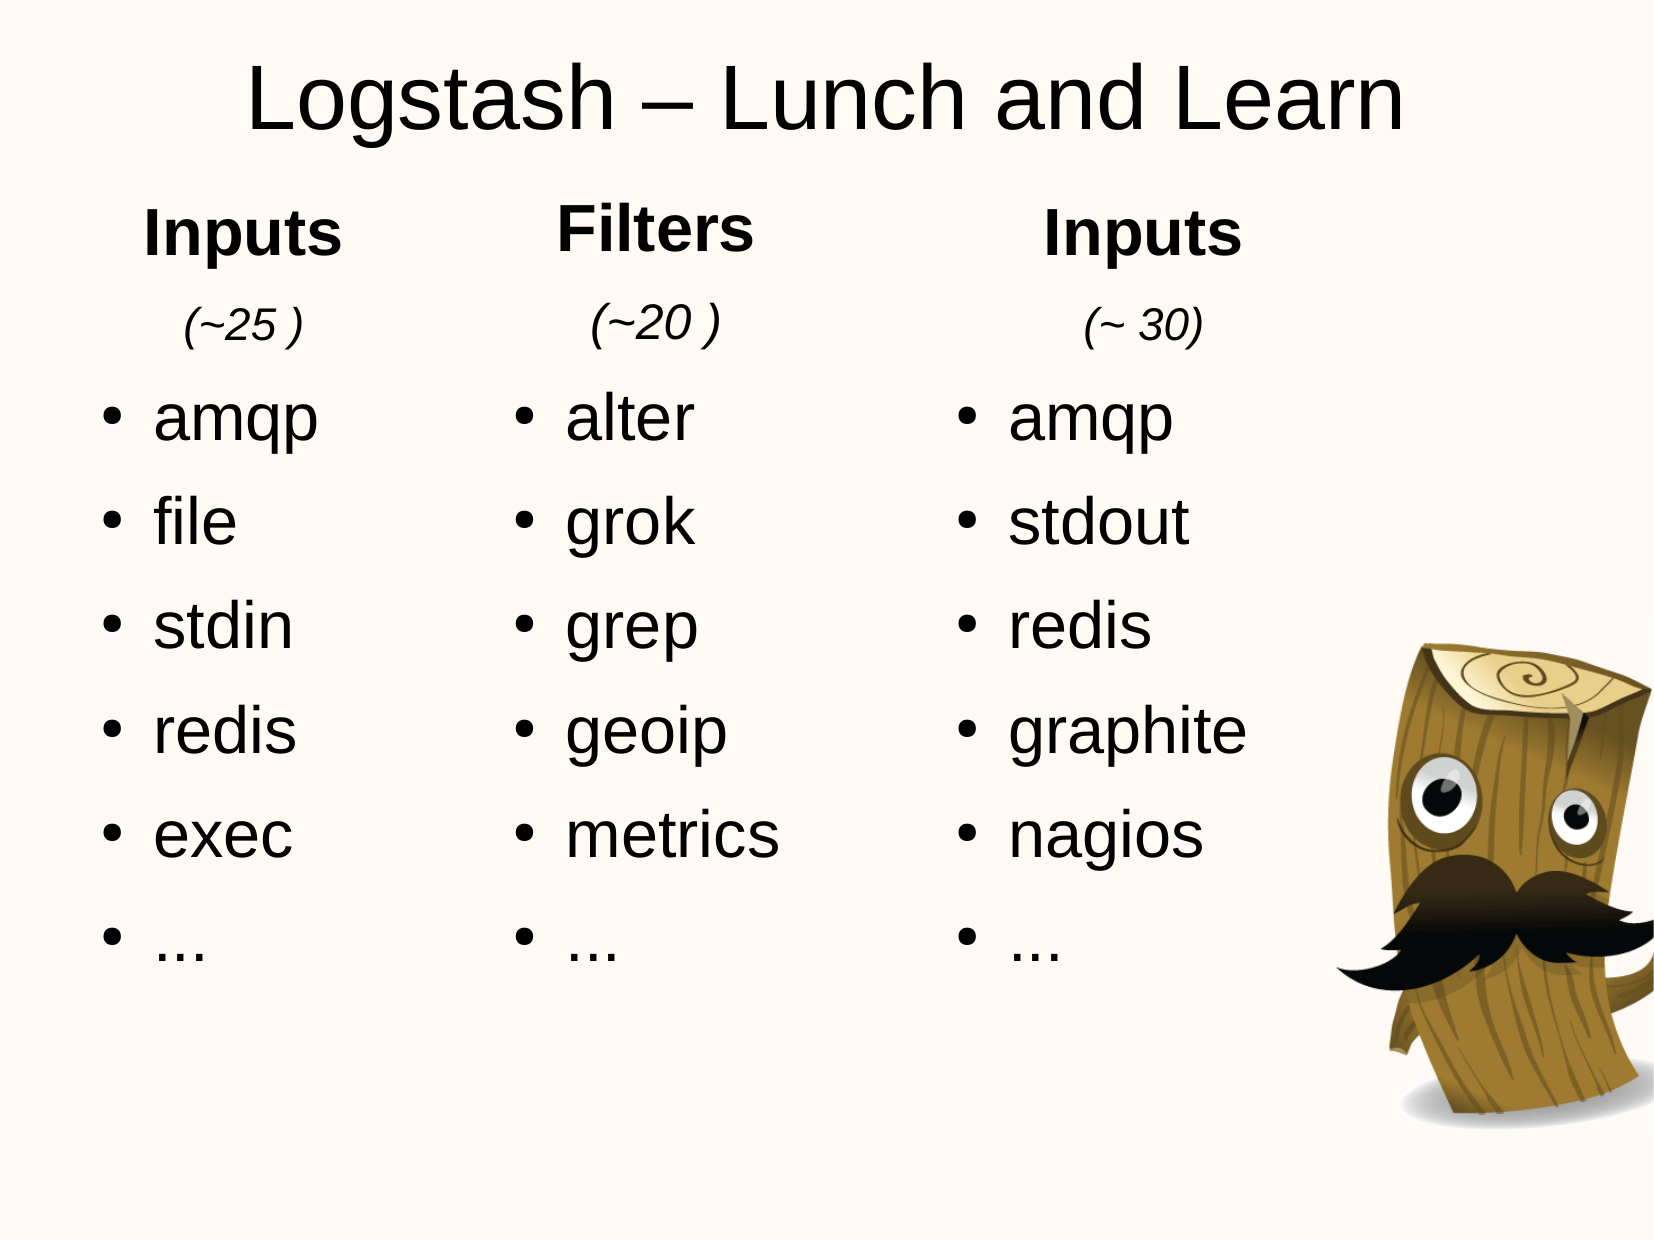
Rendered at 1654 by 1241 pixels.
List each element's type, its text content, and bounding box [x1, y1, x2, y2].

list Inputs (~25 ) amqp file stdin redis exec ... [82, 195, 406, 1010]
list Inputs (~ 30) amqp stdout redis graphite nagios ... [937, 195, 1351, 1156]
title Logstash – Lunch and Learn [82, 15, 1571, 181]
picture [1351, 615, 1654, 1140]
list Filters (~20 ) alter grok grep geoip metrics ... [495, 190, 818, 1006]
